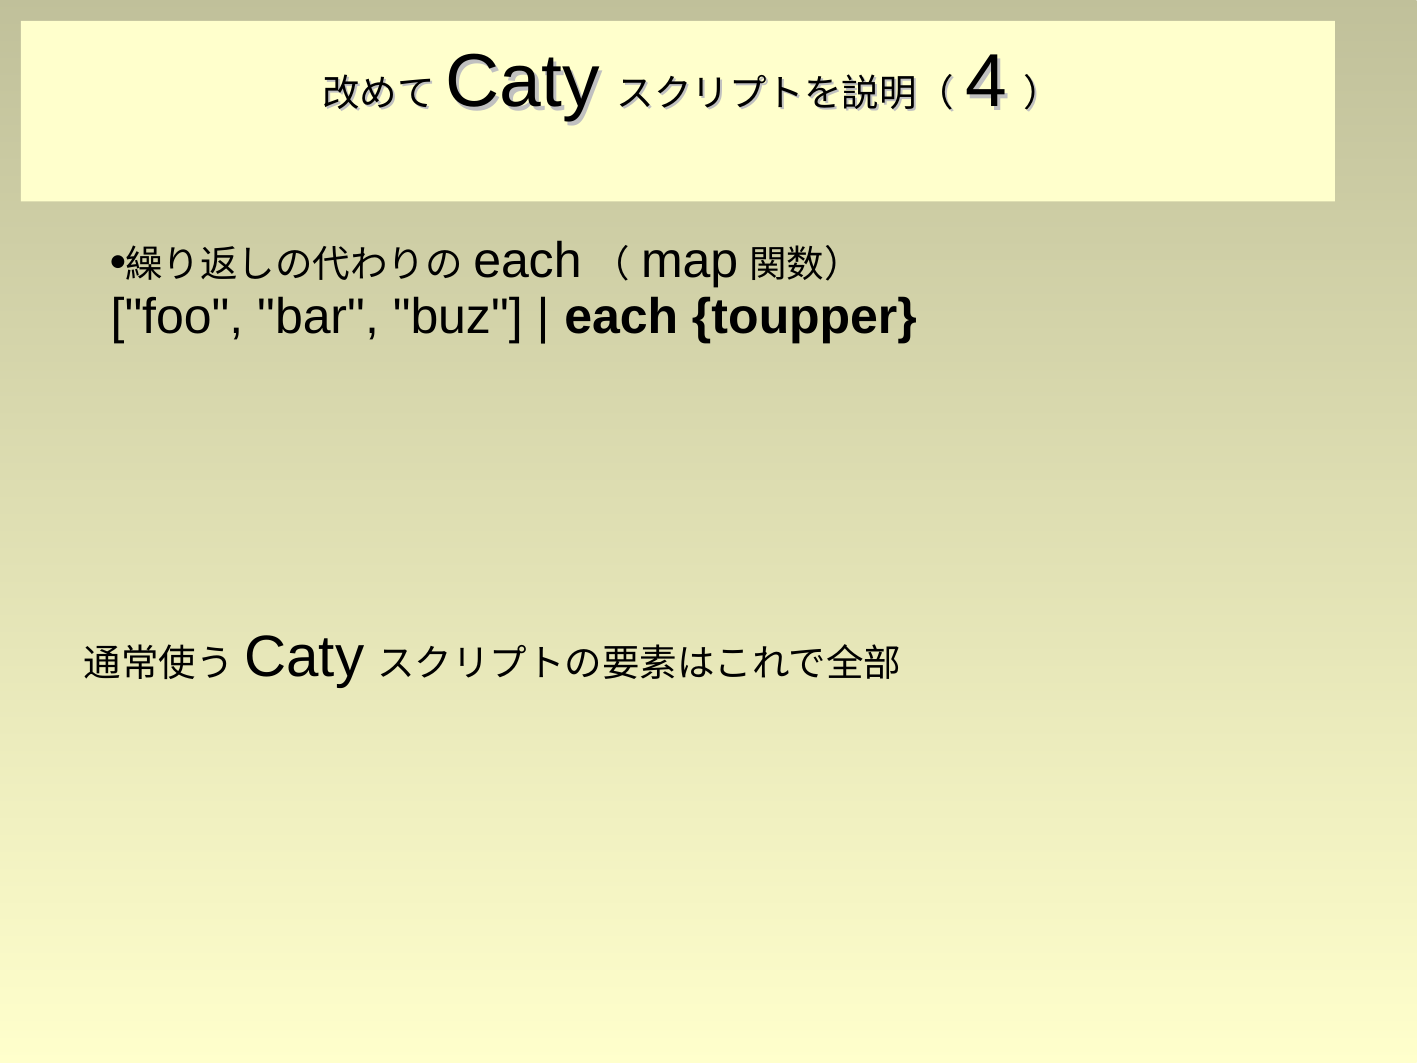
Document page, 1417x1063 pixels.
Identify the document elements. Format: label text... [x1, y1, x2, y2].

text_box [20, 178, 1335, 202]
text_box 繰り返しの代わりのeach（map関数） ["foo", "bar", "buz"] | each {toupper} [95, 225, 1251, 488]
text_box [20, 20, 1335, 31]
text_box 通常使うCatyスクリプトの要素はこれで全部 [68, 616, 1311, 830]
text_box 改めてCatyスクリプトを説明（4） [20, 31, 1363, 178]
